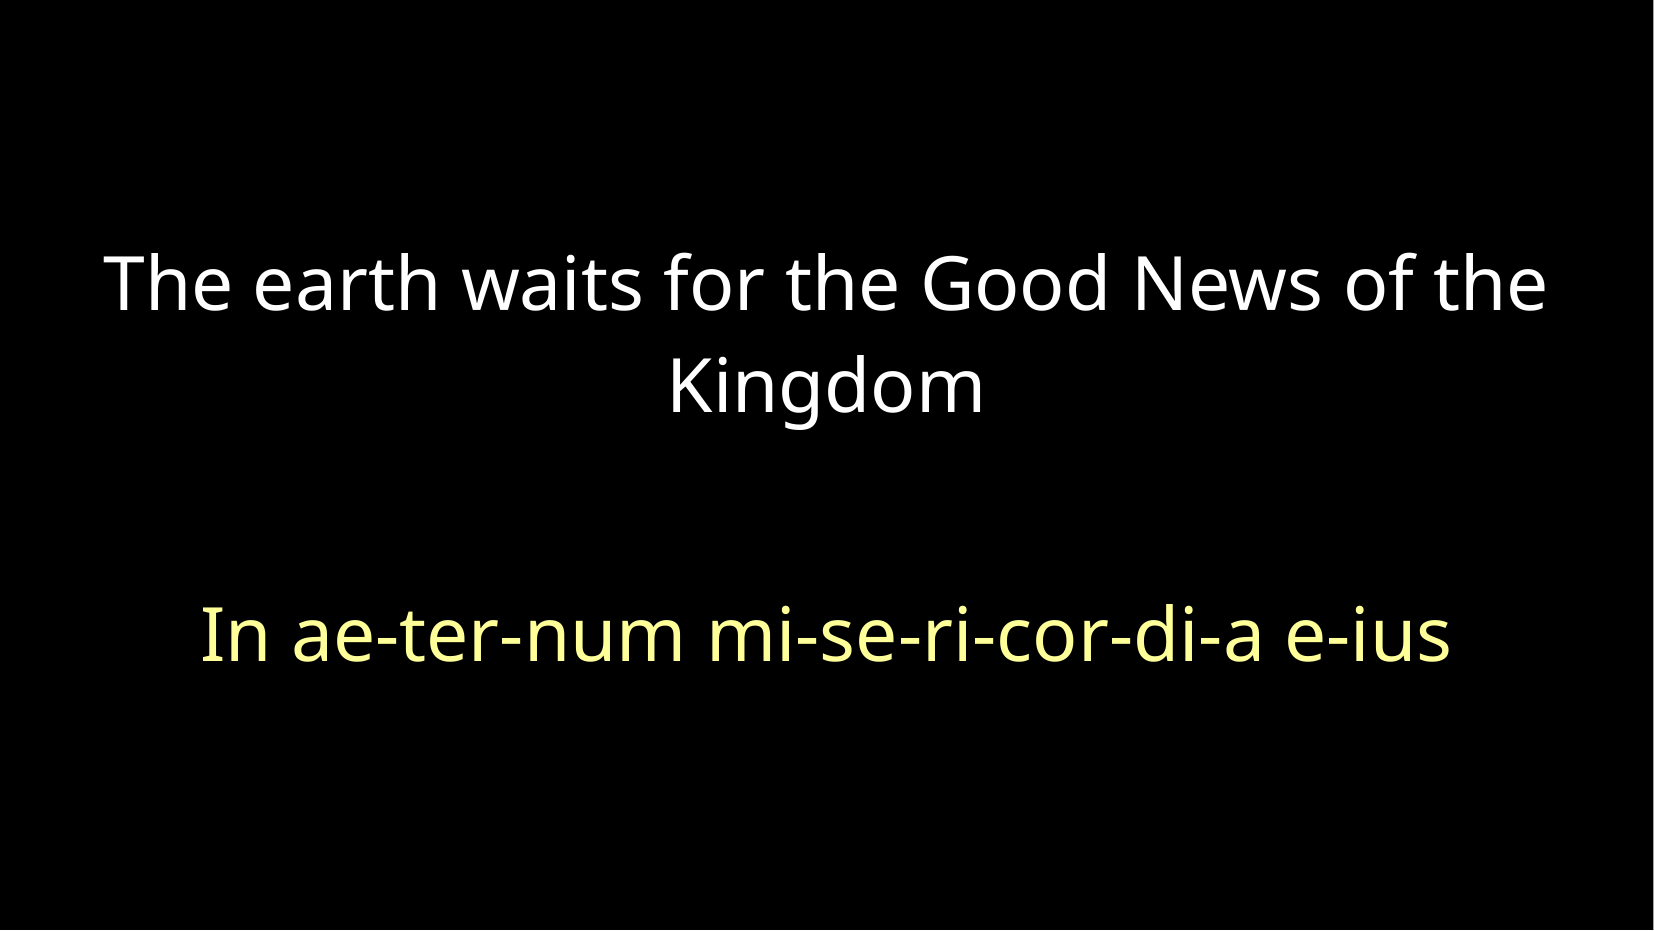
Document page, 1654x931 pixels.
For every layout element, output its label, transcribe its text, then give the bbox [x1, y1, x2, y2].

list The earth waits for the Good News of the Kingdom In ae-ter-num mi-se-ri-cor-di-a e-ius [0, 230, 1654, 922]
